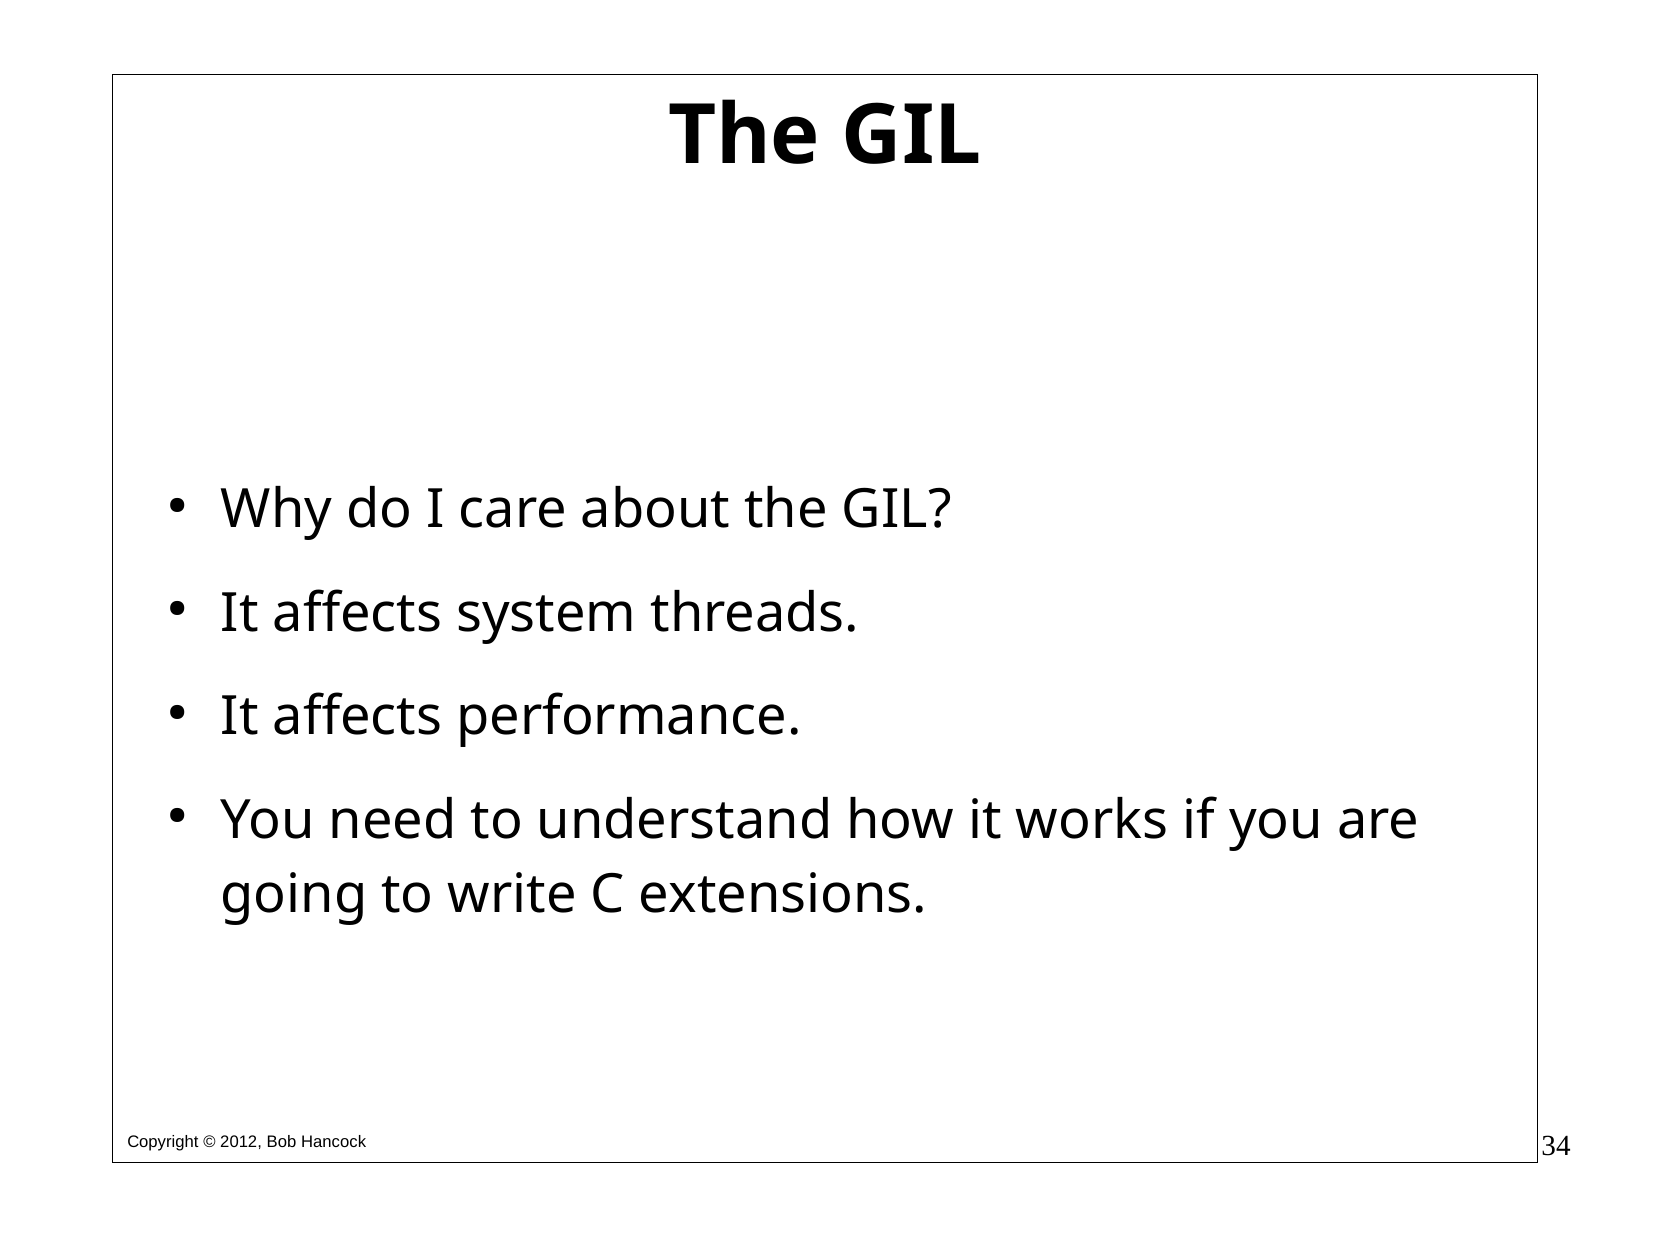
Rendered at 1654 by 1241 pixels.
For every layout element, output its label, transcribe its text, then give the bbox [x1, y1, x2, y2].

text_box Copyright © 2012, Bob Hancock [112, 1125, 382, 1159]
title The GIL [112, 75, 1538, 188]
list Why do I care about the GIL? It affects system threads. It affects performance. You need to understand how it works if you are going to write C extensions. [150, 262, 1501, 1126]
